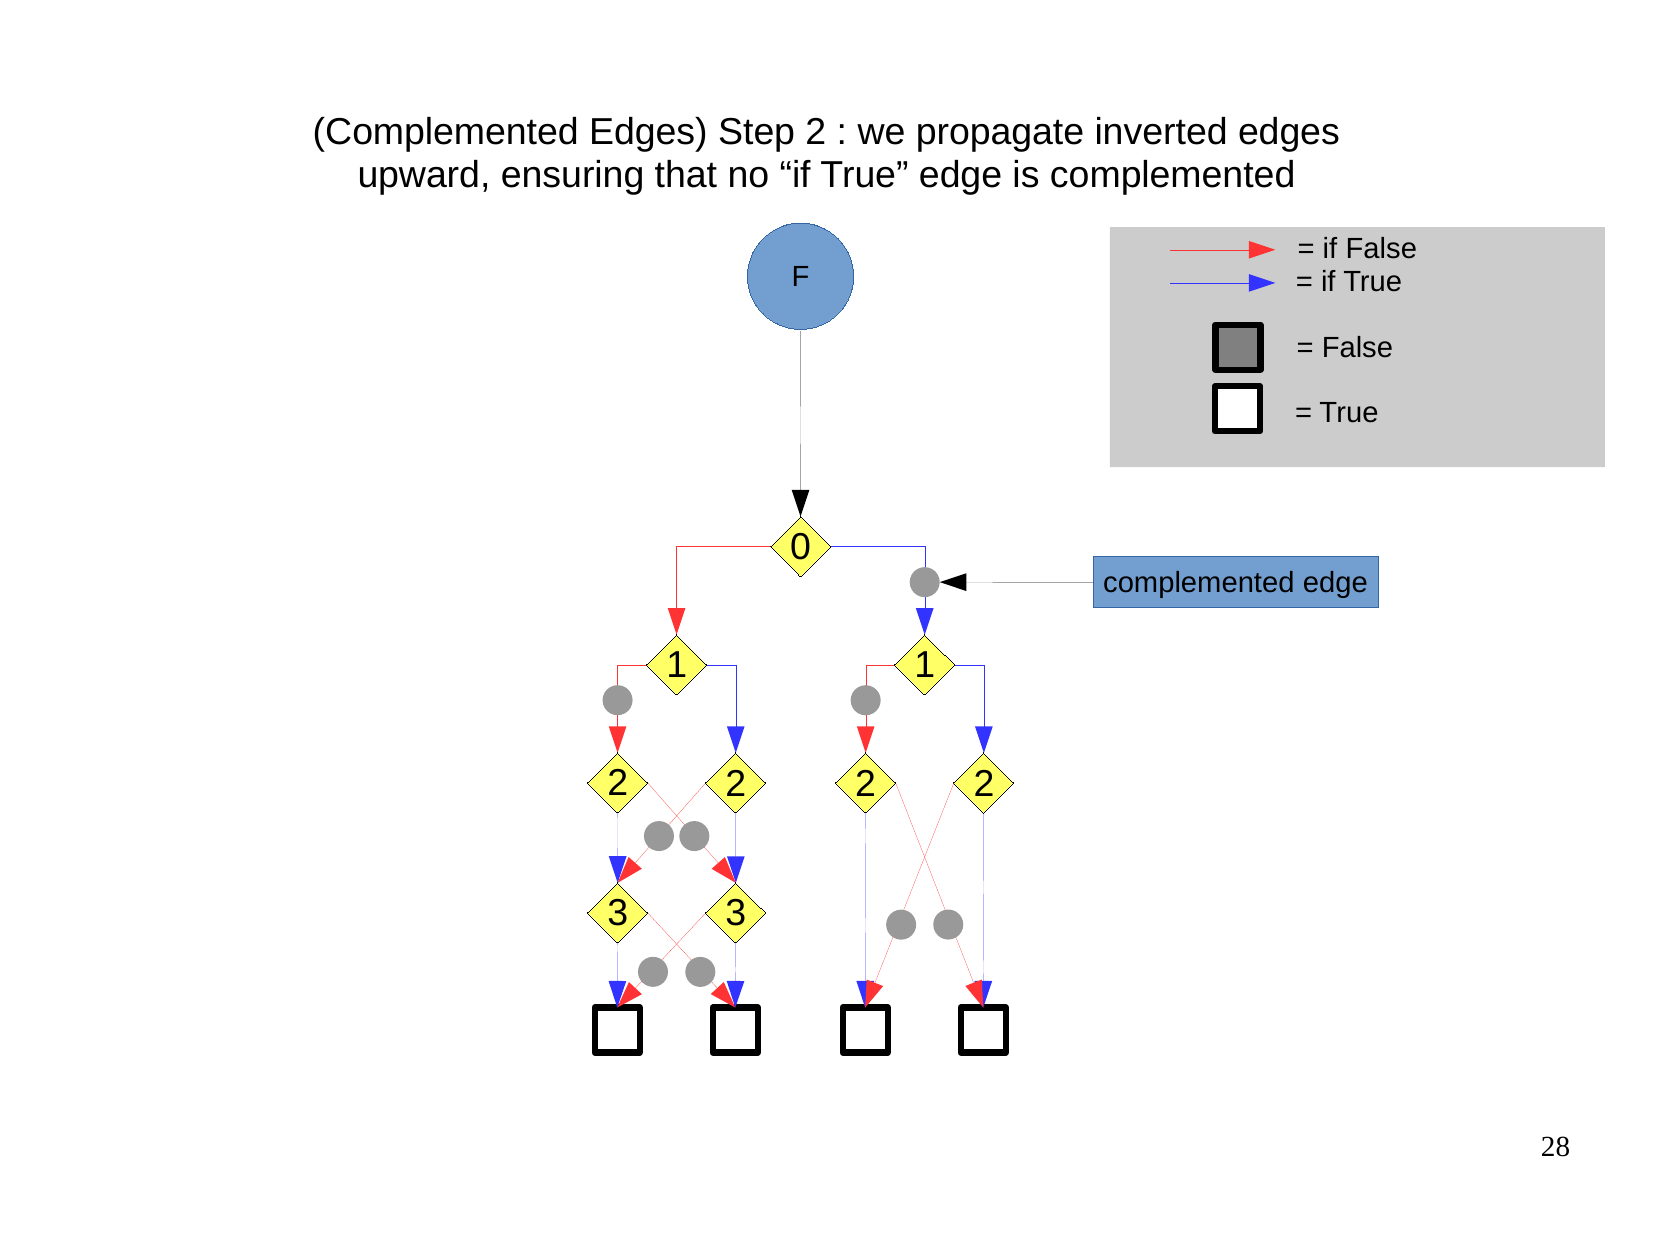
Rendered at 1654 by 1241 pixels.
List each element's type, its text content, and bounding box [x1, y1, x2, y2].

text_box 1 [894, 634, 955, 695]
text_box [1215, 324, 1261, 370]
text_box [933, 909, 964, 940]
text_box [960, 1007, 1006, 1053]
text_box [1215, 386, 1261, 432]
text_box complemented edge [1093, 556, 1379, 608]
text_box 2 [835, 752, 896, 813]
text_box [886, 909, 917, 940]
text_box [685, 956, 716, 987]
text_box 2 [587, 752, 648, 813]
text_box [643, 821, 674, 852]
text_box 3 [705, 882, 766, 943]
text_box [637, 956, 669, 987]
text_box [712, 1007, 758, 1053]
text_box = if False = if True = False = True [1109, 227, 1605, 468]
text_box [909, 567, 940, 598]
text_box 1 [646, 634, 707, 695]
text_box [850, 685, 881, 716]
text_box 2 [954, 752, 1014, 814]
text_box 2 [705, 752, 766, 813]
text_box 3 [587, 882, 648, 943]
text_box F [747, 223, 854, 330]
text_box [602, 685, 633, 716]
title (Complemented Edges) Step 2 : we propagate inverted edges upward, ensuring that no “if True” edge is complemented [82, 49, 1571, 257]
text_box 0 [770, 516, 831, 577]
text_box [842, 1007, 888, 1053]
text_box [594, 1007, 640, 1053]
text_box [679, 821, 710, 852]
